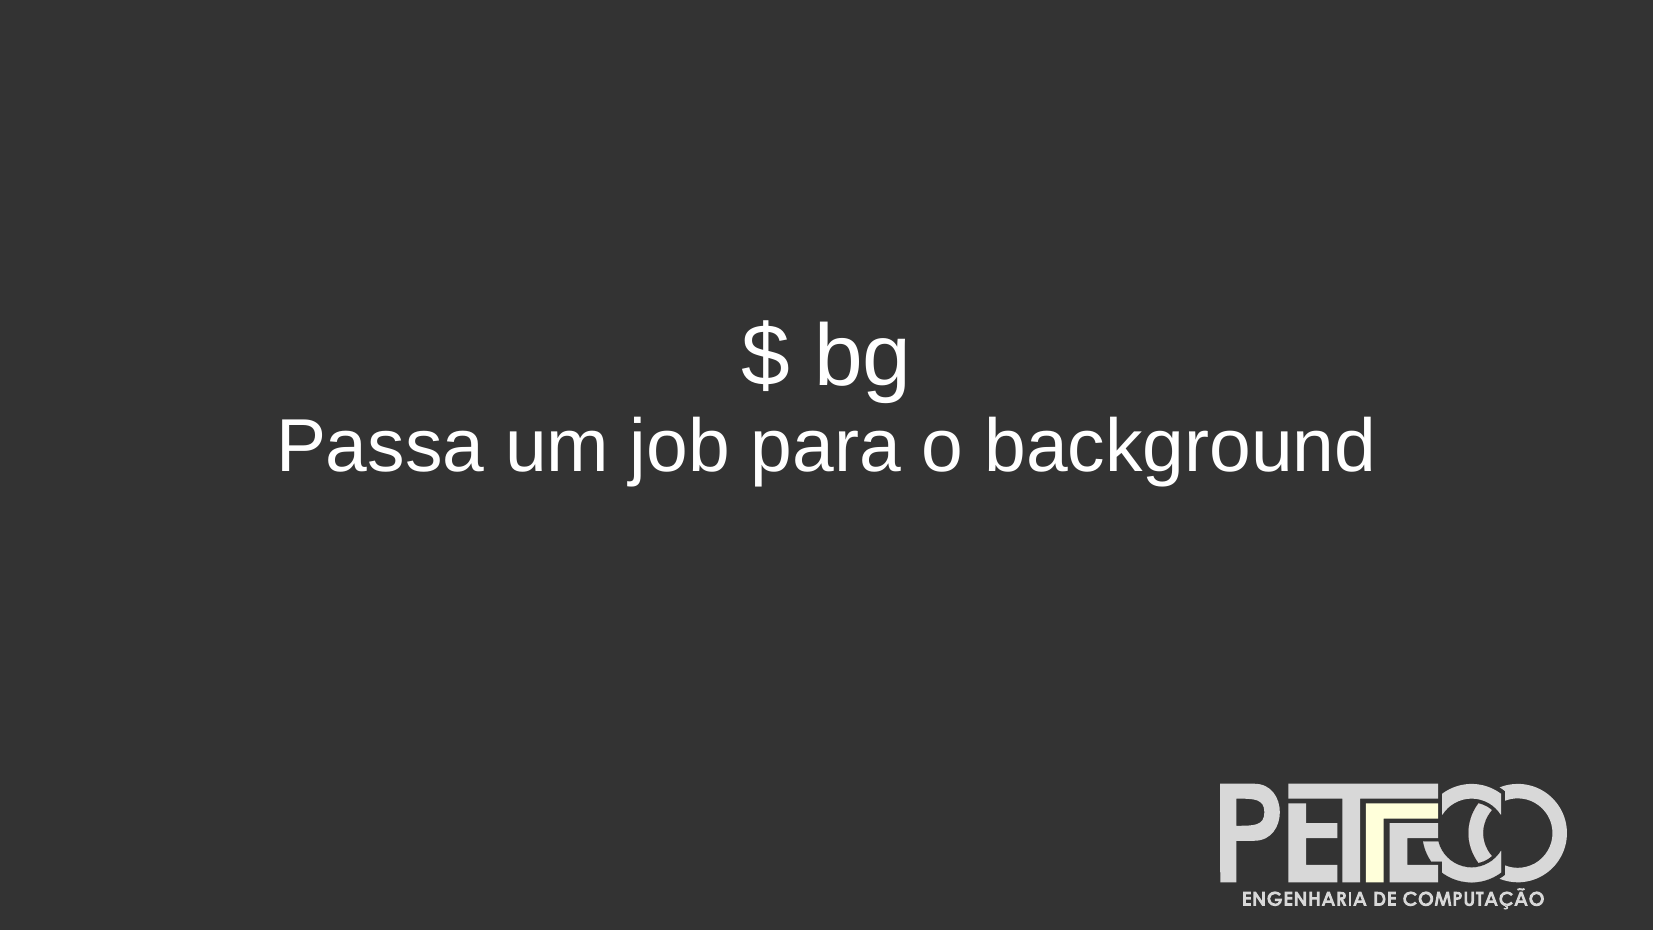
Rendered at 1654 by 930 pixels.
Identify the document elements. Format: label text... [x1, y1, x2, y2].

subtitle $ bg Passa um job para o background [82, 37, 1571, 757]
